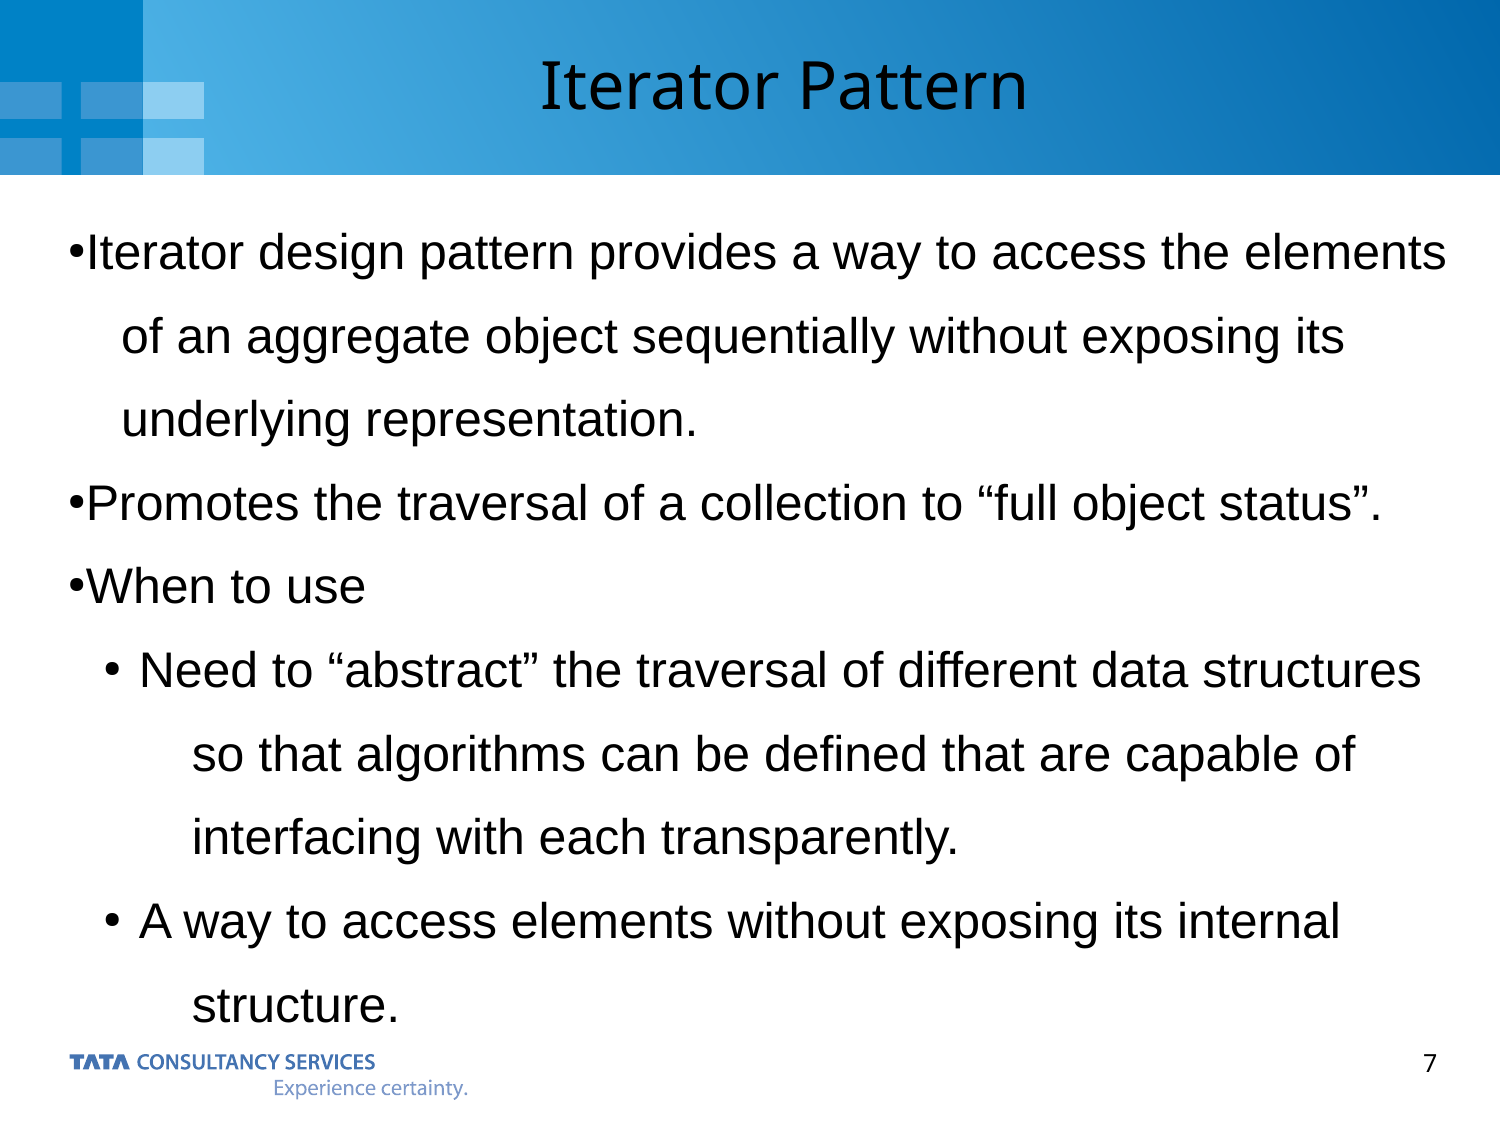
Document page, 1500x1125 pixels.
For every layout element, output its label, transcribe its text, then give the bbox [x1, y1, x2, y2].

text_box Iterator design pattern provides a way to access the elements of an aggregate object sequentially without exposing its underlying representation. Promotes the traversal of a collection to “full object status”. When to use Need to “abstract” the traversal of different data structures so that algorithms can be defined that are capable of interfacing with each transparently. A way to access elements without exposing its internal structure. [35, 188, 1465, 1040]
text_box Iterator Pattern [224, 11, 1347, 154]
